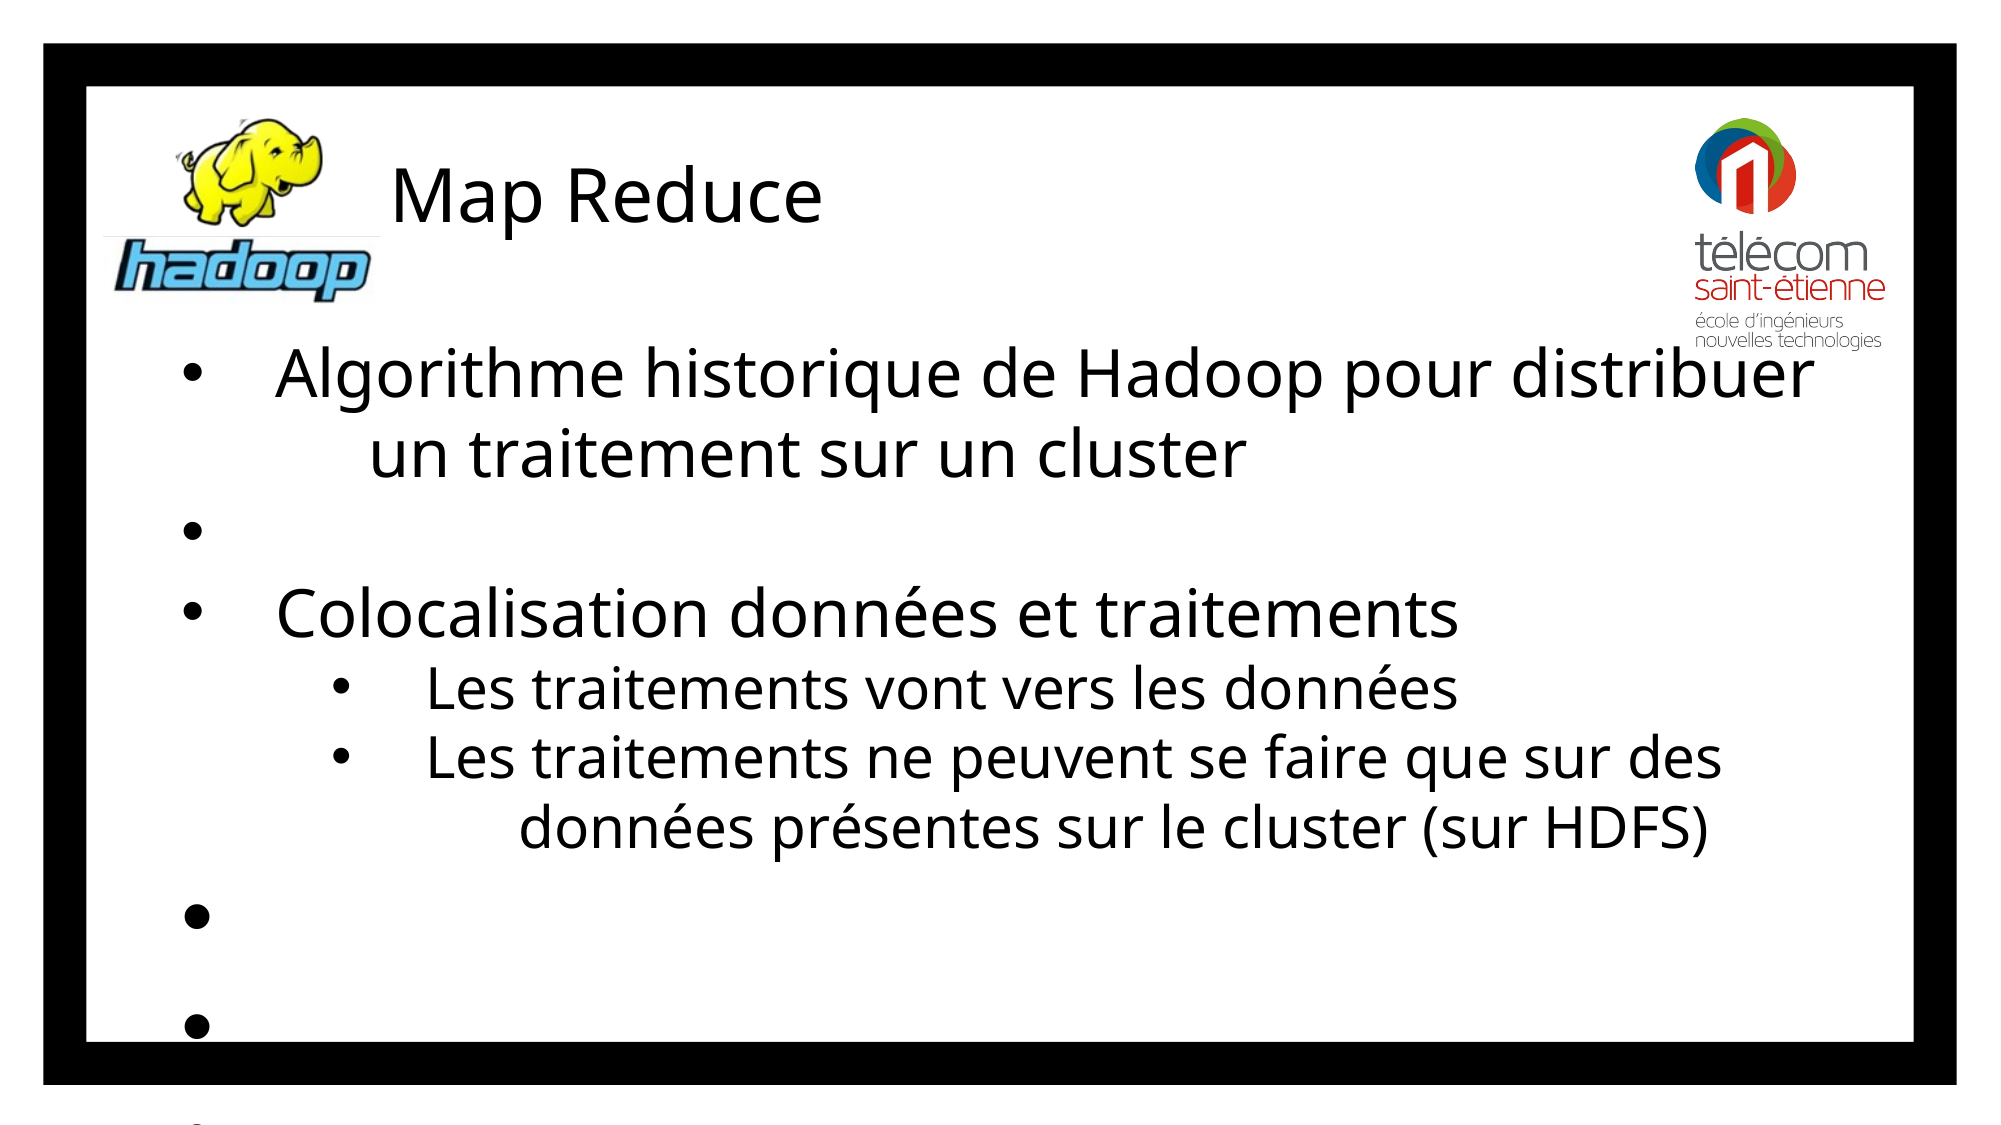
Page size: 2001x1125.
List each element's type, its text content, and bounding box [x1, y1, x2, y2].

picture [1715, 134, 1730, 138]
picture [103, 118, 380, 305]
picture [1695, 118, 1885, 351]
text_box Algorithme historique de Hadoop pour distribuer un traitement sur un cluster Colocalisation données et traitements Les traitements vont vers les données Les traitements ne peuvent se faire que sur des données présentes sur le cluster (sur HDFS) [166, 323, 1849, 1125]
title Map Reduce [380, 138, 1849, 304]
